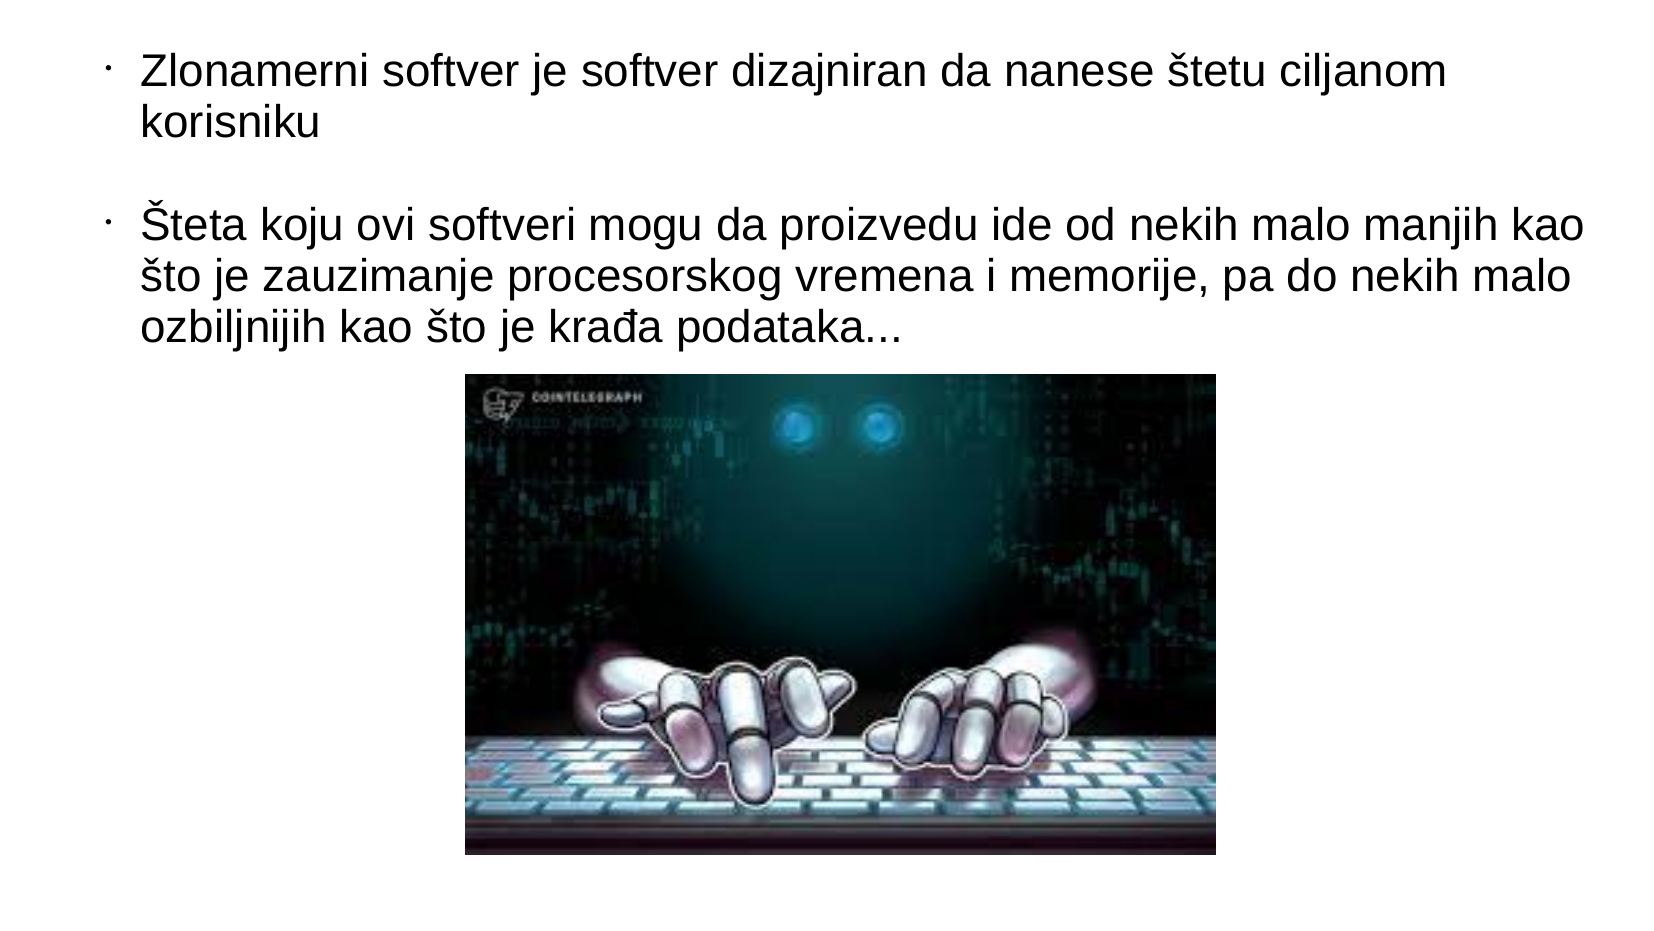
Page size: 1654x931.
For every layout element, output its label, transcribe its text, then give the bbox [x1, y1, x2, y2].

picture [465, 374, 1216, 856]
subtitle Zlonamerni softver je softver dizajniran da nanese štetu ciljanom korisniku Šteta koju ovi softveri mogu da proizvedu ide od nekih malo manjih kao što je zauzimanje procesorskog vremena i memorije, pa do nekih malo ozbiljnijih kao što je krađa podataka... [105, 45, 1594, 766]
